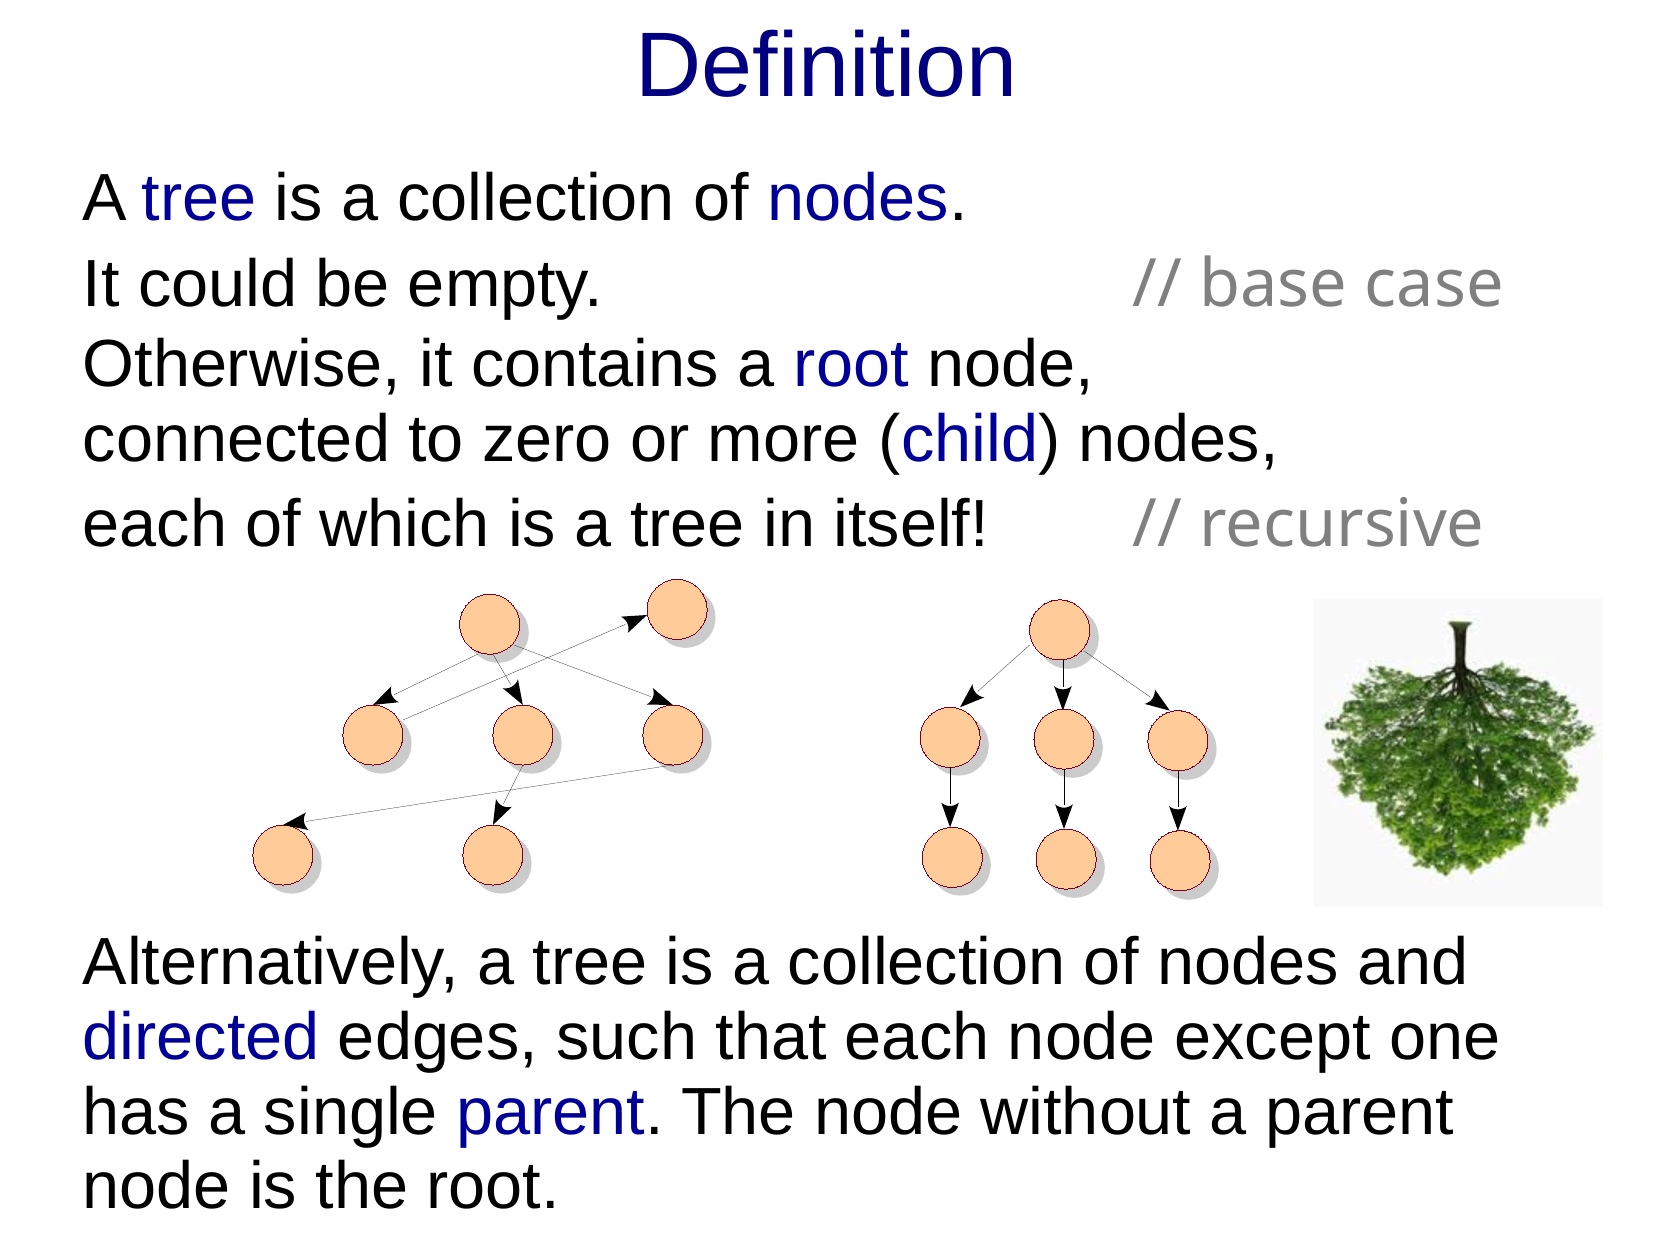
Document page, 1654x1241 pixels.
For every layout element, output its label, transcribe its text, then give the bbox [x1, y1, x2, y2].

text_box [642, 705, 703, 766]
text_box [647, 579, 708, 640]
text_box [1150, 830, 1211, 891]
text_box [922, 827, 983, 888]
list A tree is a collection of nodes. It could be empty. // base case Otherwise, it contains a root node, connected to zero or more (child) nodes, each of which is a tree in itself! // recursive Alternatively, a tree is a collection of nodes and directed edges, such that each node except one has a single parent. The node without a parent node is the root. [82, 160, 1571, 1214]
text_box [252, 825, 313, 886]
text_box [920, 707, 981, 768]
text_box [459, 594, 520, 655]
text_box [1029, 599, 1090, 660]
text_box [342, 705, 403, 766]
title Definition [82, 0, 1571, 160]
text_box [1036, 829, 1097, 890]
picture [1313, 599, 1603, 907]
text_box [492, 705, 553, 766]
text_box [462, 825, 523, 886]
text_box [1147, 710, 1208, 771]
text_box [1033, 709, 1095, 770]
